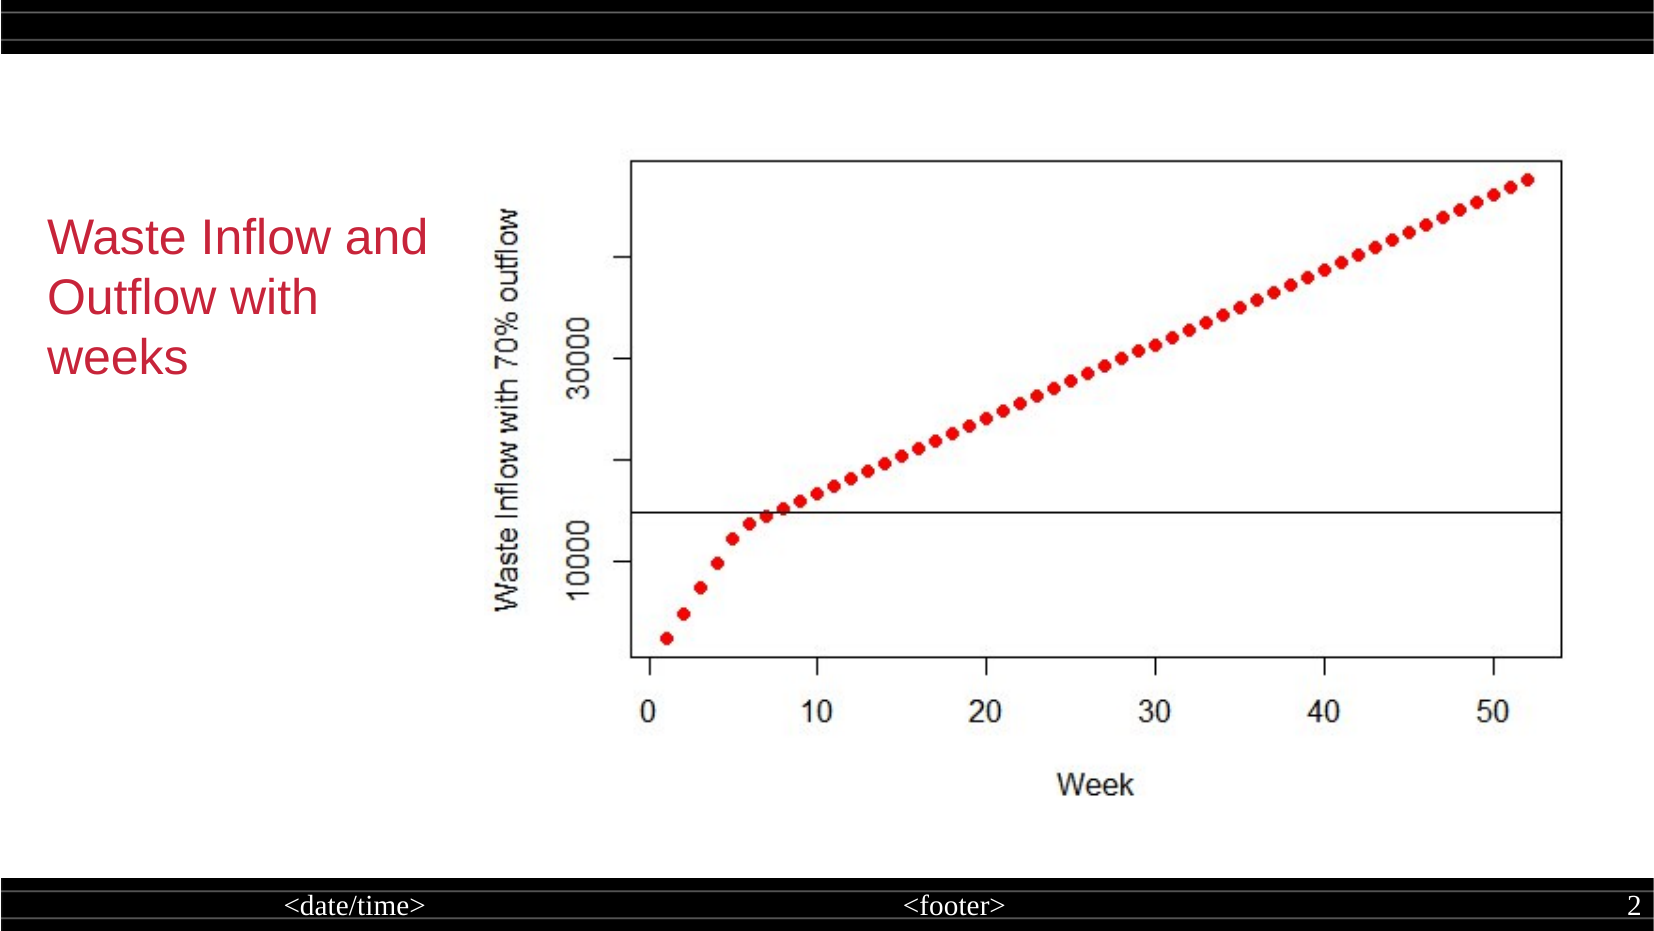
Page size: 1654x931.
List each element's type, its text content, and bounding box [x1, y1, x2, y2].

picture [1, 0, 1654, 54]
text_box Waste Inflow and Outflow with weeks [47, 204, 449, 385]
picture [484, 118, 1596, 827]
picture [1, 878, 1654, 931]
